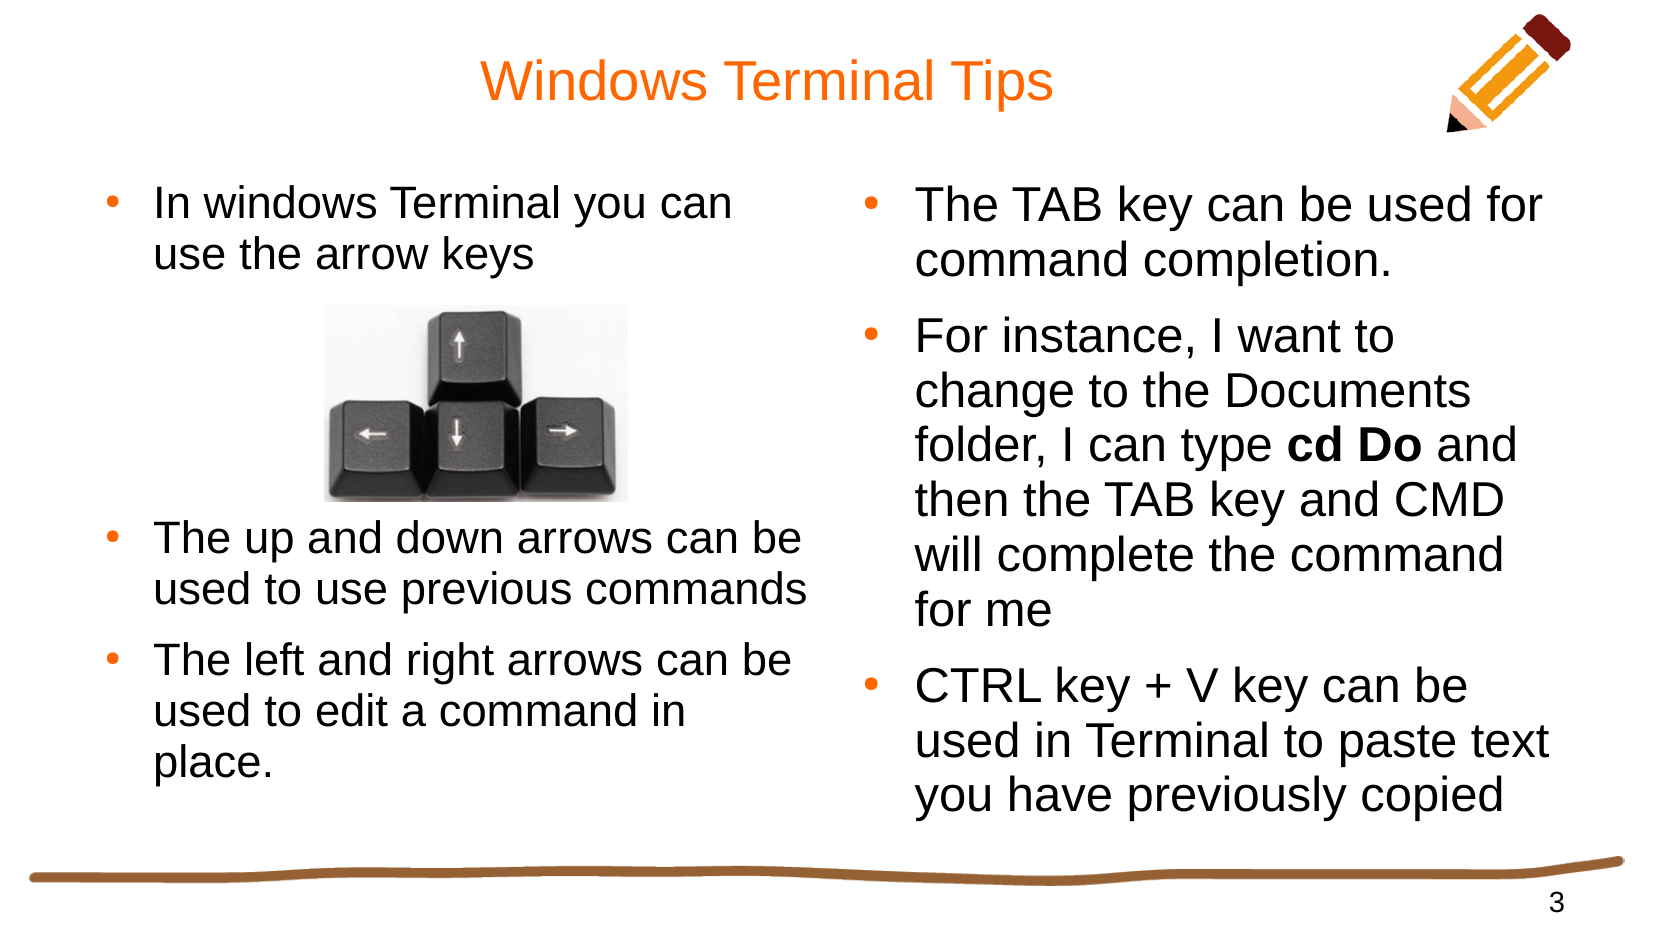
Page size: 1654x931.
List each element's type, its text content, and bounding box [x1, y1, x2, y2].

picture [324, 305, 628, 502]
title Windows Terminal Tips [88, 29, 1447, 133]
list In windows Terminal you can use the arrow keys The up and down arrows can be used to use previous commands The left and right arrows can be used to edit a command in place. [88, 177, 809, 827]
picture [29, 856, 1625, 886]
list The TAB key can be used for command completion. For instance, I want to change to the Documents folder, I can type cd Do and then the TAB key and CMD will complete the command for me CTRL key + V key can be used in Terminal to paste text you have previously copied [845, 177, 1566, 827]
picture [1446, 14, 1571, 133]
